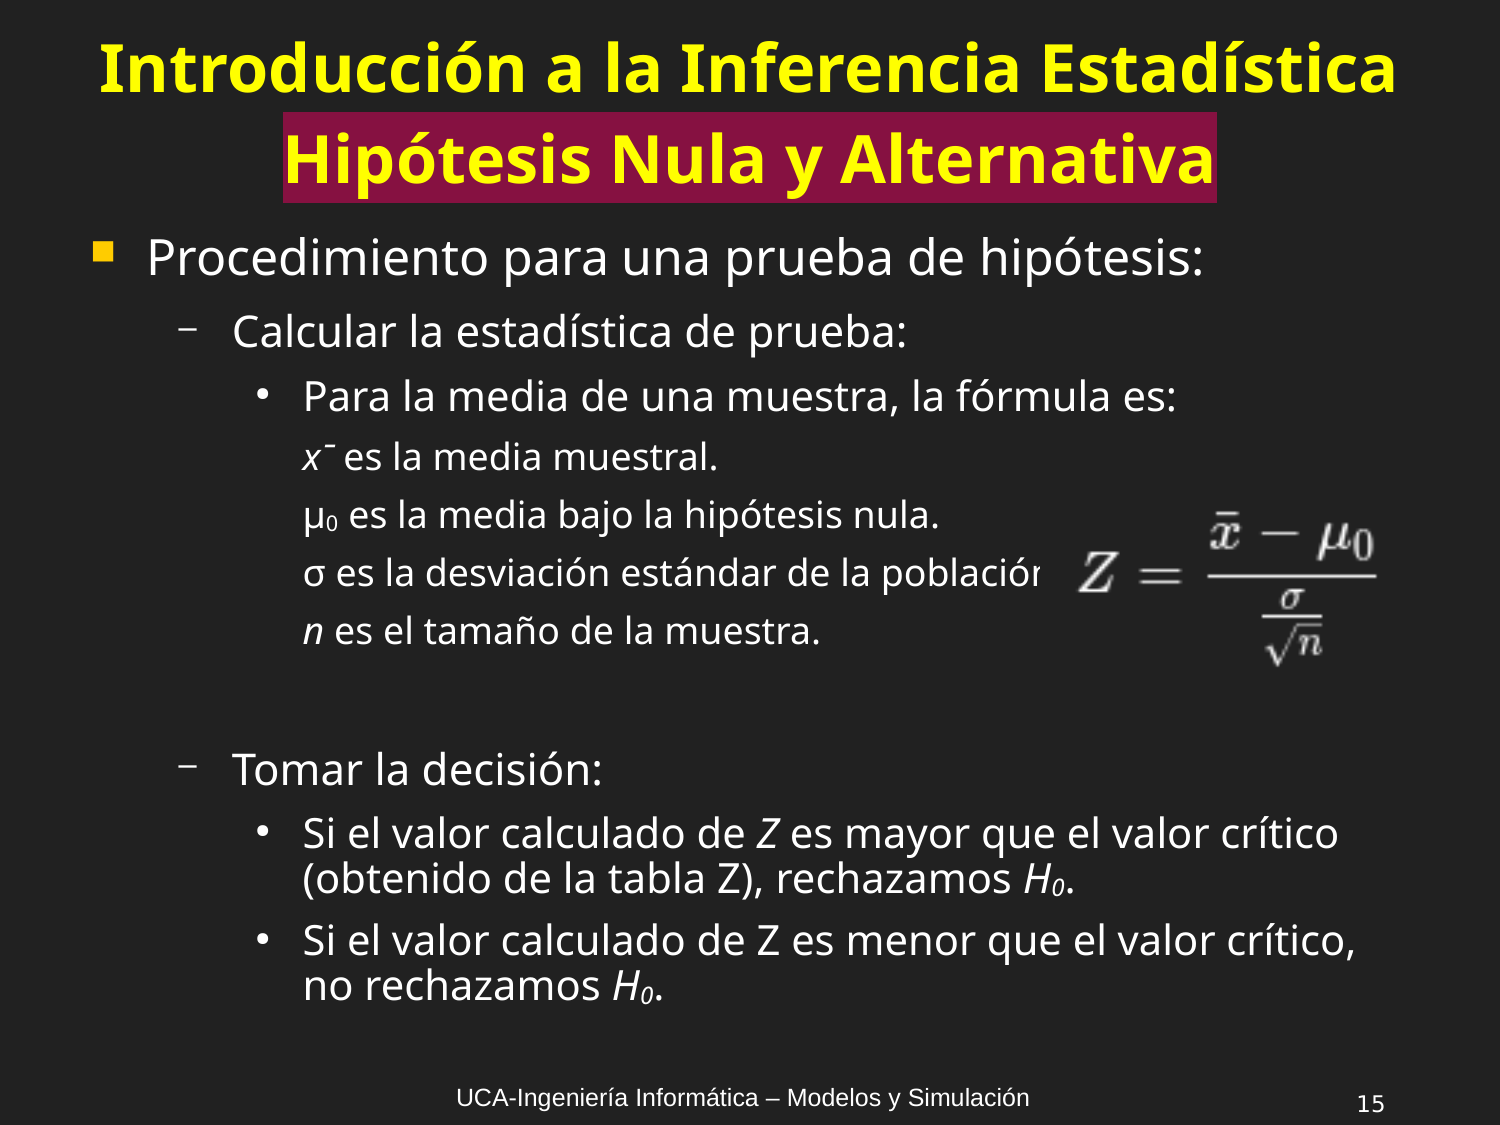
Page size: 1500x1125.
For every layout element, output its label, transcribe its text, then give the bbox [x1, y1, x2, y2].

list Procedimiento para una prueba de hipótesis: Calcular la estadística de prueba: Para la media de una muestra, la fórmula es: xˉ es la media muestral. μ0​ es la media bajo la hipótesis nula. σ es la desviación estándar de la población. n es el tamaño de la muestra. Tomar la decisión: Si el valor calculado de Z es mayor que el valor crítico (obtenido de la tabla Z), rechazamos H0​. Si el valor calculado de Z es menor que el valor crítico, no rechazamos H0. [75, 224, 1426, 1043]
title Introducción a la Inferencia Estadística Hipótesis Nula y Alternativa [75, 37, 1426, 188]
picture [1040, 487, 1463, 713]
